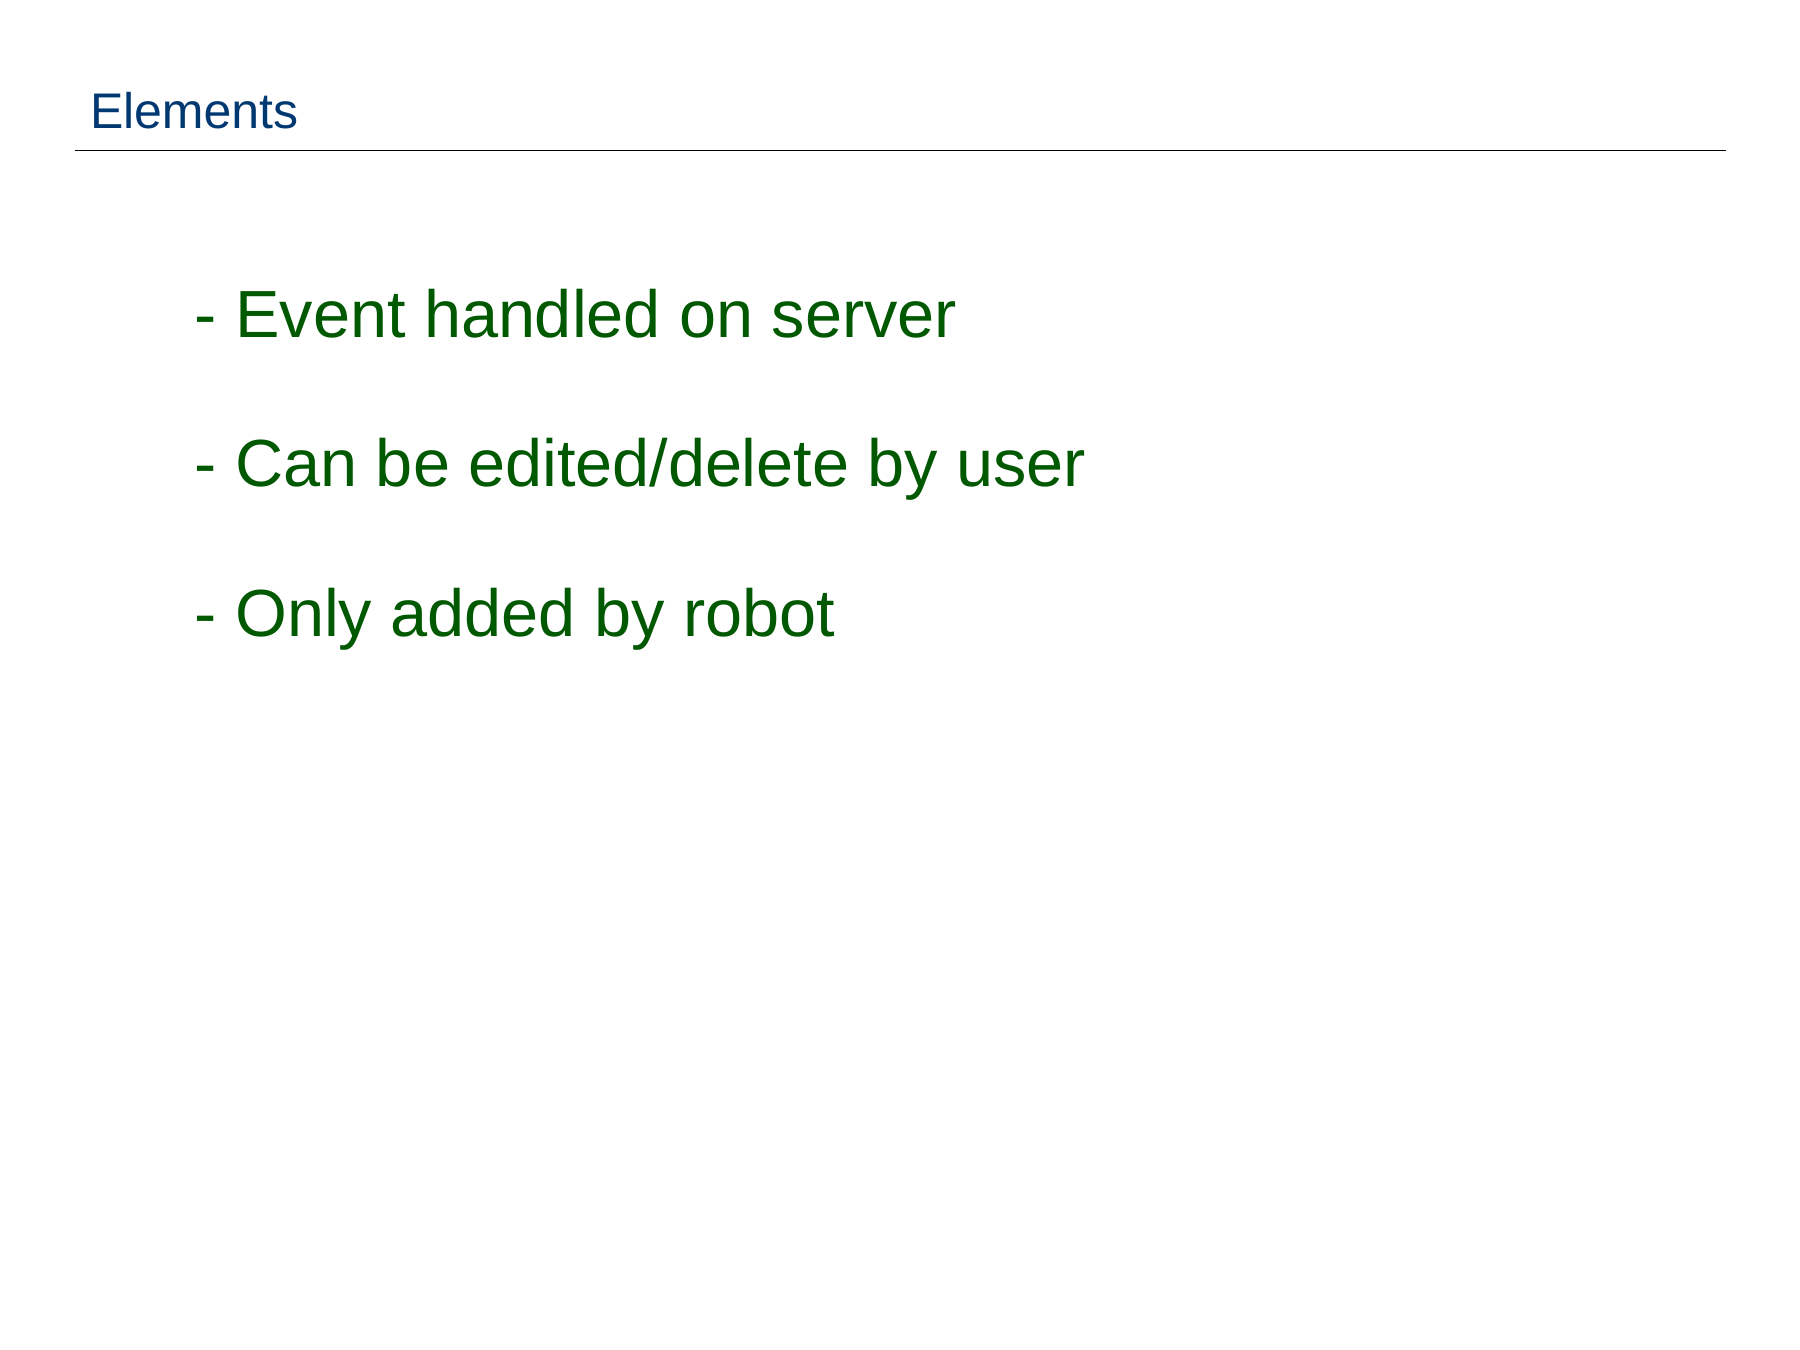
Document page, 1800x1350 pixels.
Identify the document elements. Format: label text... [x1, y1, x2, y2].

title Elements [90, 38, 1710, 147]
text_box - Event handled on server - Can be edited/delete by user - Only added by robot [179, 269, 1800, 658]
